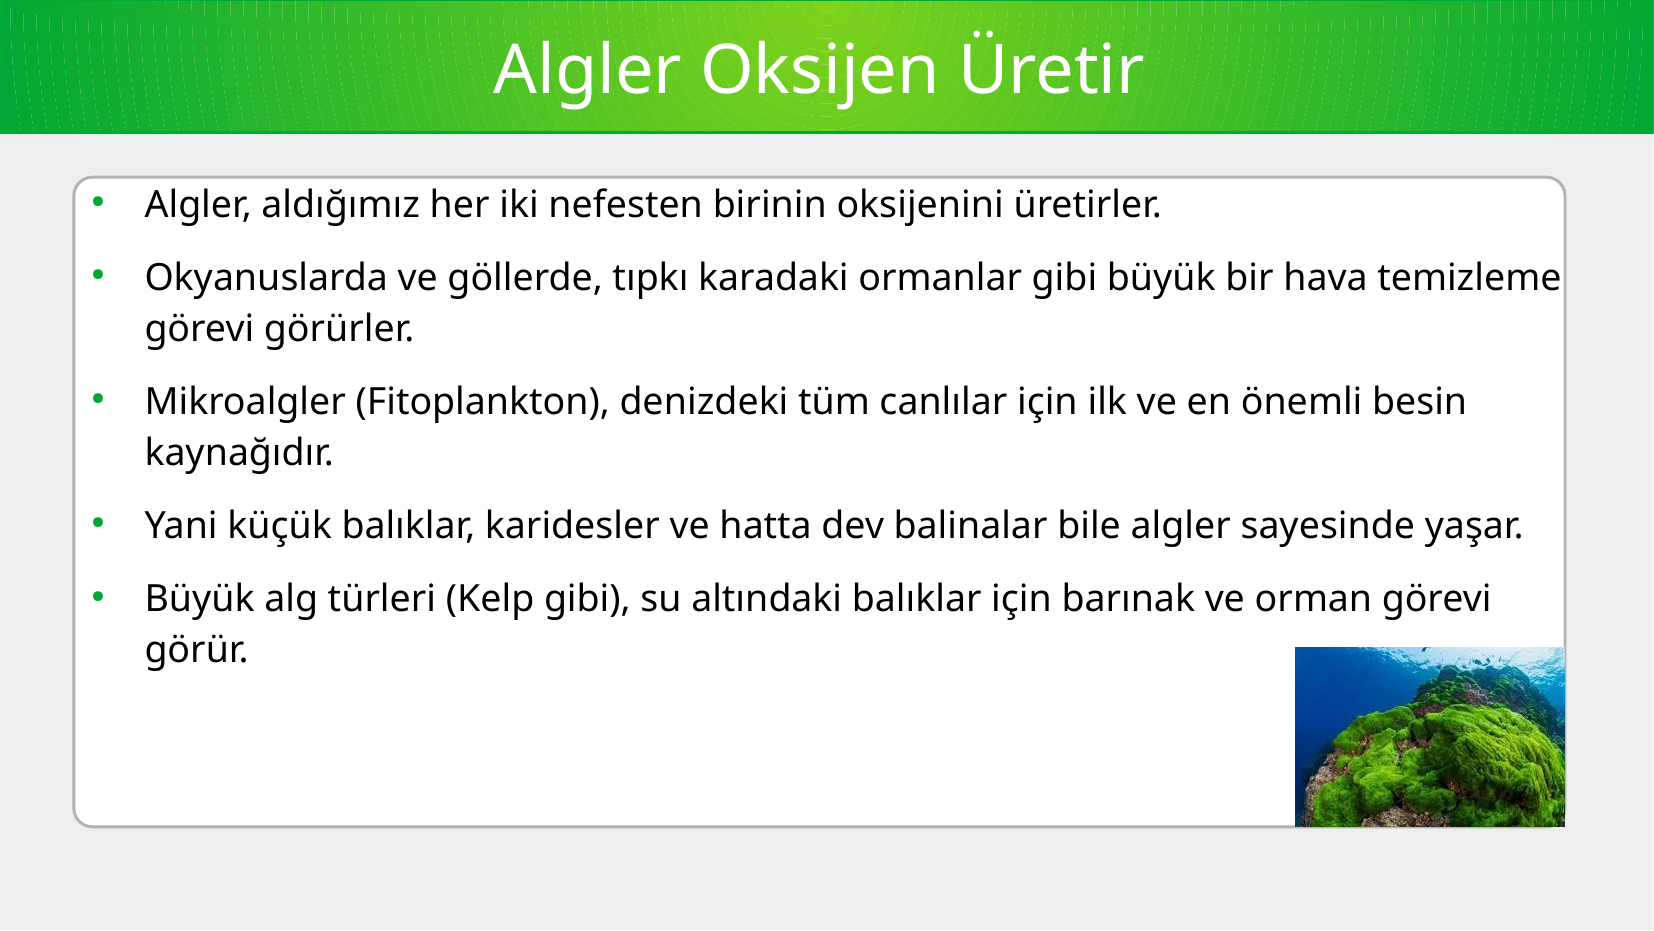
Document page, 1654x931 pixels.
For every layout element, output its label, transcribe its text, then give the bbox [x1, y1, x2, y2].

picture [1295, 647, 1565, 827]
picture [1554, 702, 1563, 710]
picture [1558, 720, 1565, 727]
picture [1477, 673, 1486, 678]
list Algler, aldığımız her iki nefesten birinin oksijenini üretirler. Okyanuslarda ve göllerde, tıpkı karadaki ormanlar gibi büyük bir hava temizleme görevi görürler. Mikroalgler (Fitoplankton), denizdeki tüm canlılar için ilk ve en önemli besin kaynağıdır. Yani küçük balıklar, karidesler ve hatta dev balinalar bile algler sayesinde yaşar. Büyük alg türleri (Kelp gibi), su altındaki balıklar için barınak ve orman görevi görür. [73, 177, 1565, 827]
title Algler Oksijen Üretir [73, 14, 1565, 119]
